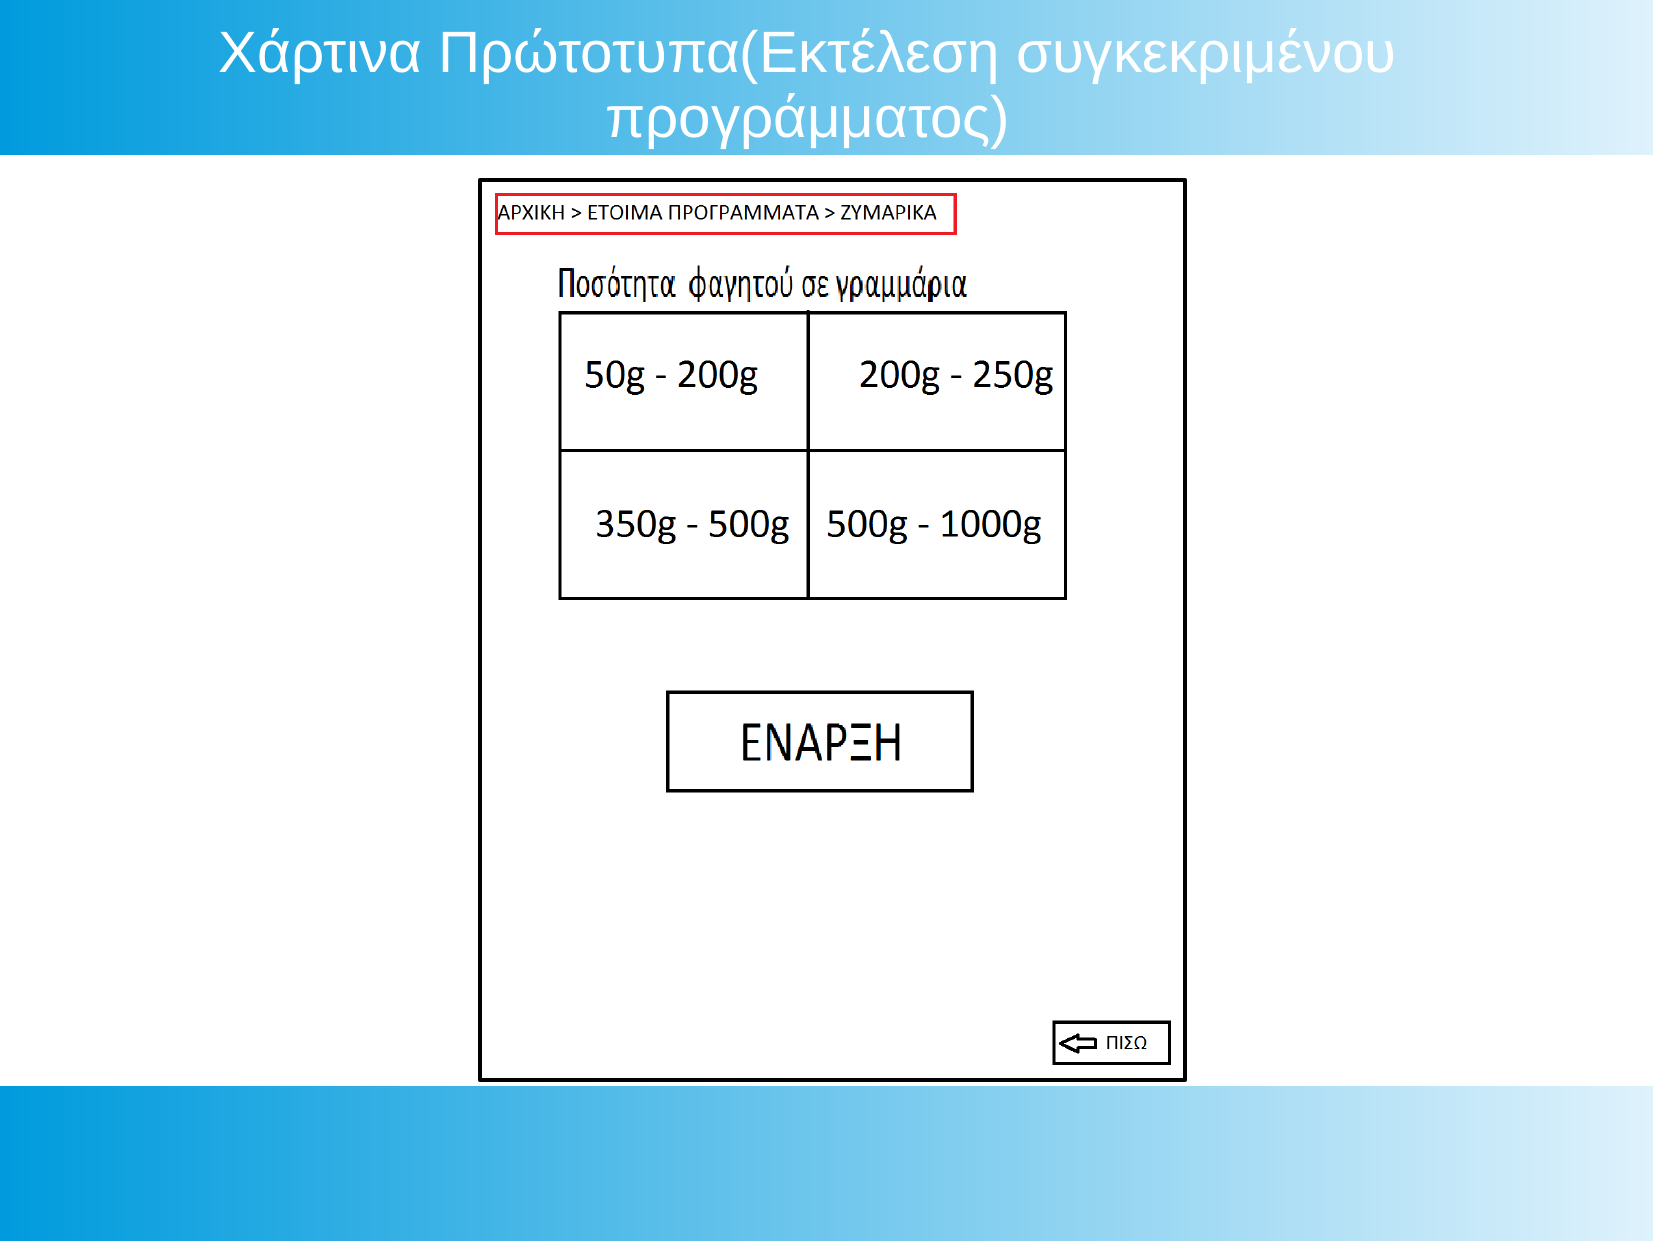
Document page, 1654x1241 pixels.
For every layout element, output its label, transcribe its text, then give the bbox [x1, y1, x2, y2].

picture [495, 188, 1171, 1066]
title Χάρτινα Πρώτοτυπα(Εκτέλεση συγκεκριμένου προγράμματος) [30, 19, 1586, 151]
